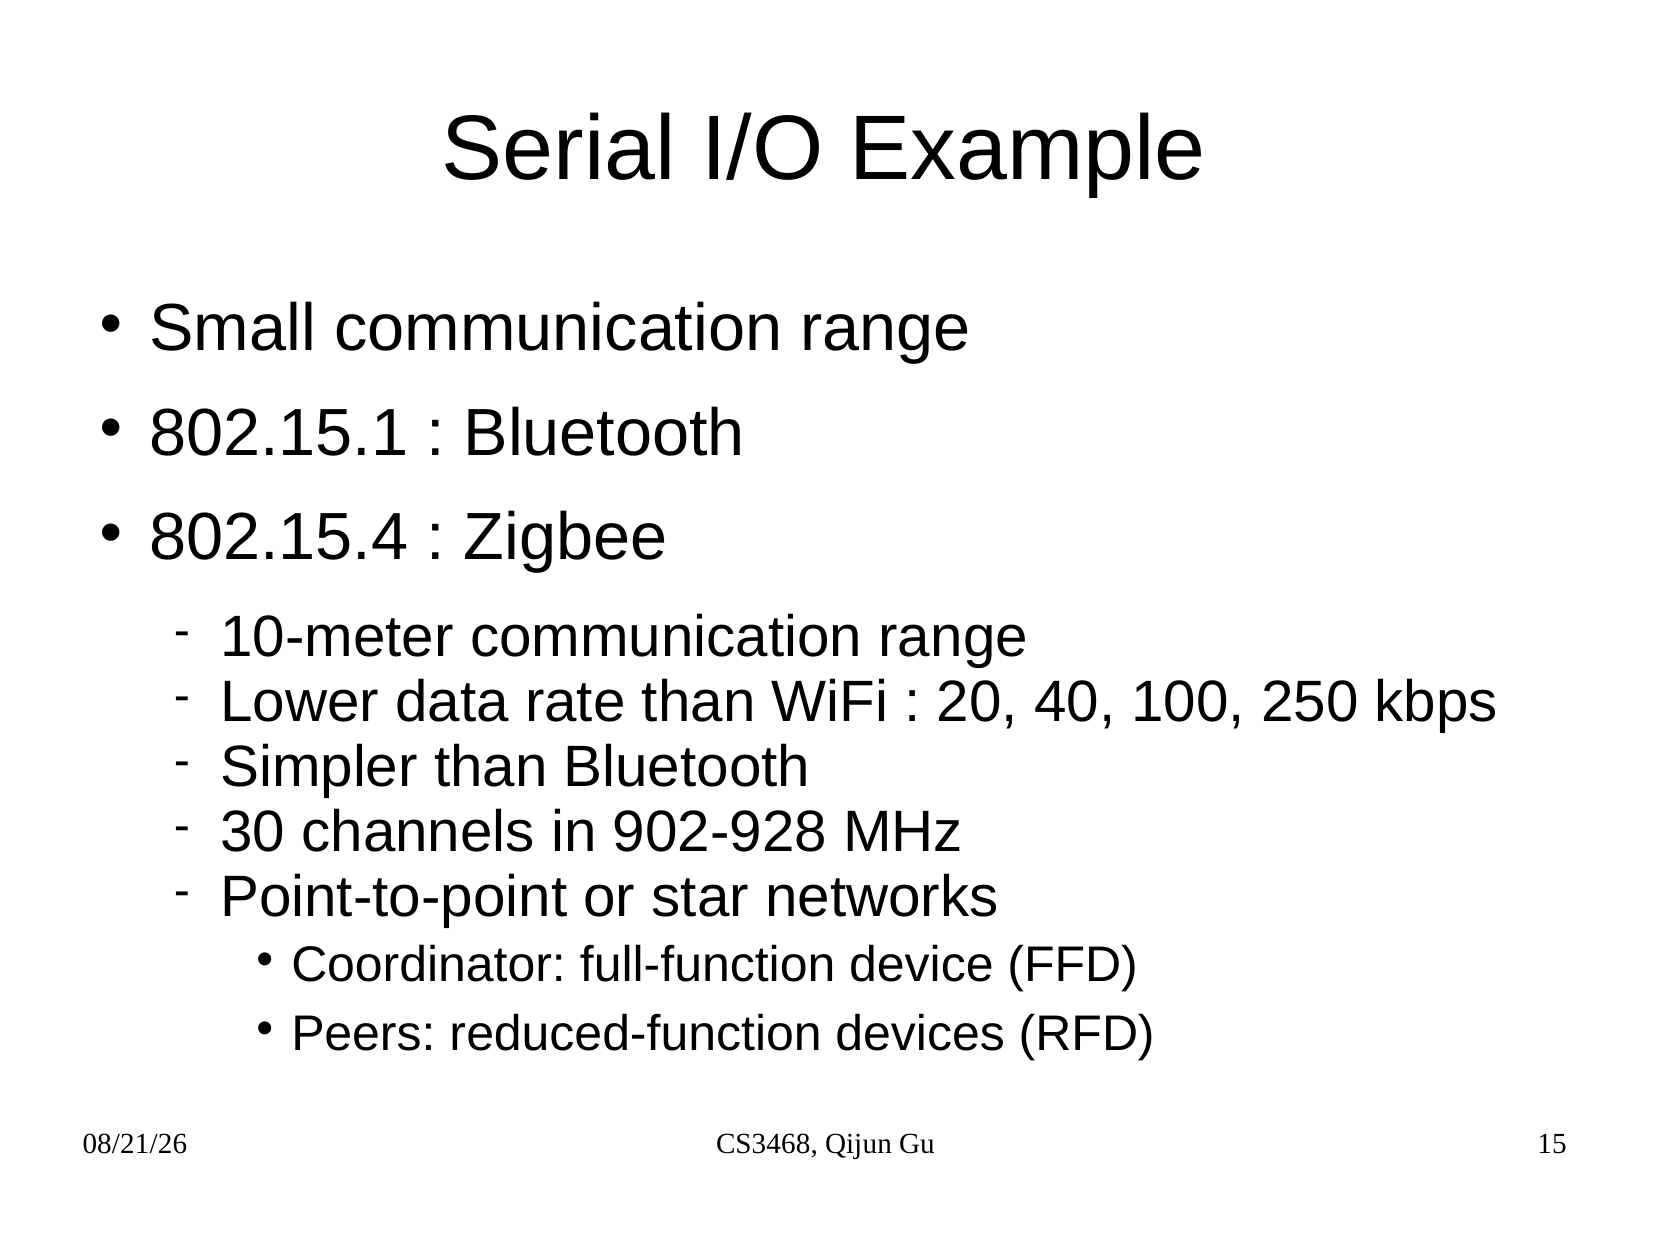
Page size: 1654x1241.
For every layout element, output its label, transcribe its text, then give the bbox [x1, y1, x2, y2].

list Small communication range 802.15.1 : Bluetooth 802.15.4 : Zigbee 10-meter communication range Lower data rate than WiFi : 20, 40, 100, 250 kbps Simpler than Bluetooth 30 channels in 902-928 MHz Point-to-point or star networks Coordinator: full-function device (FFD)‏ Peers: reduced-function devices (RFD)‏ [82, 290, 1567, 1090]
title Serial I/O Example [82, 56, 1567, 246]
